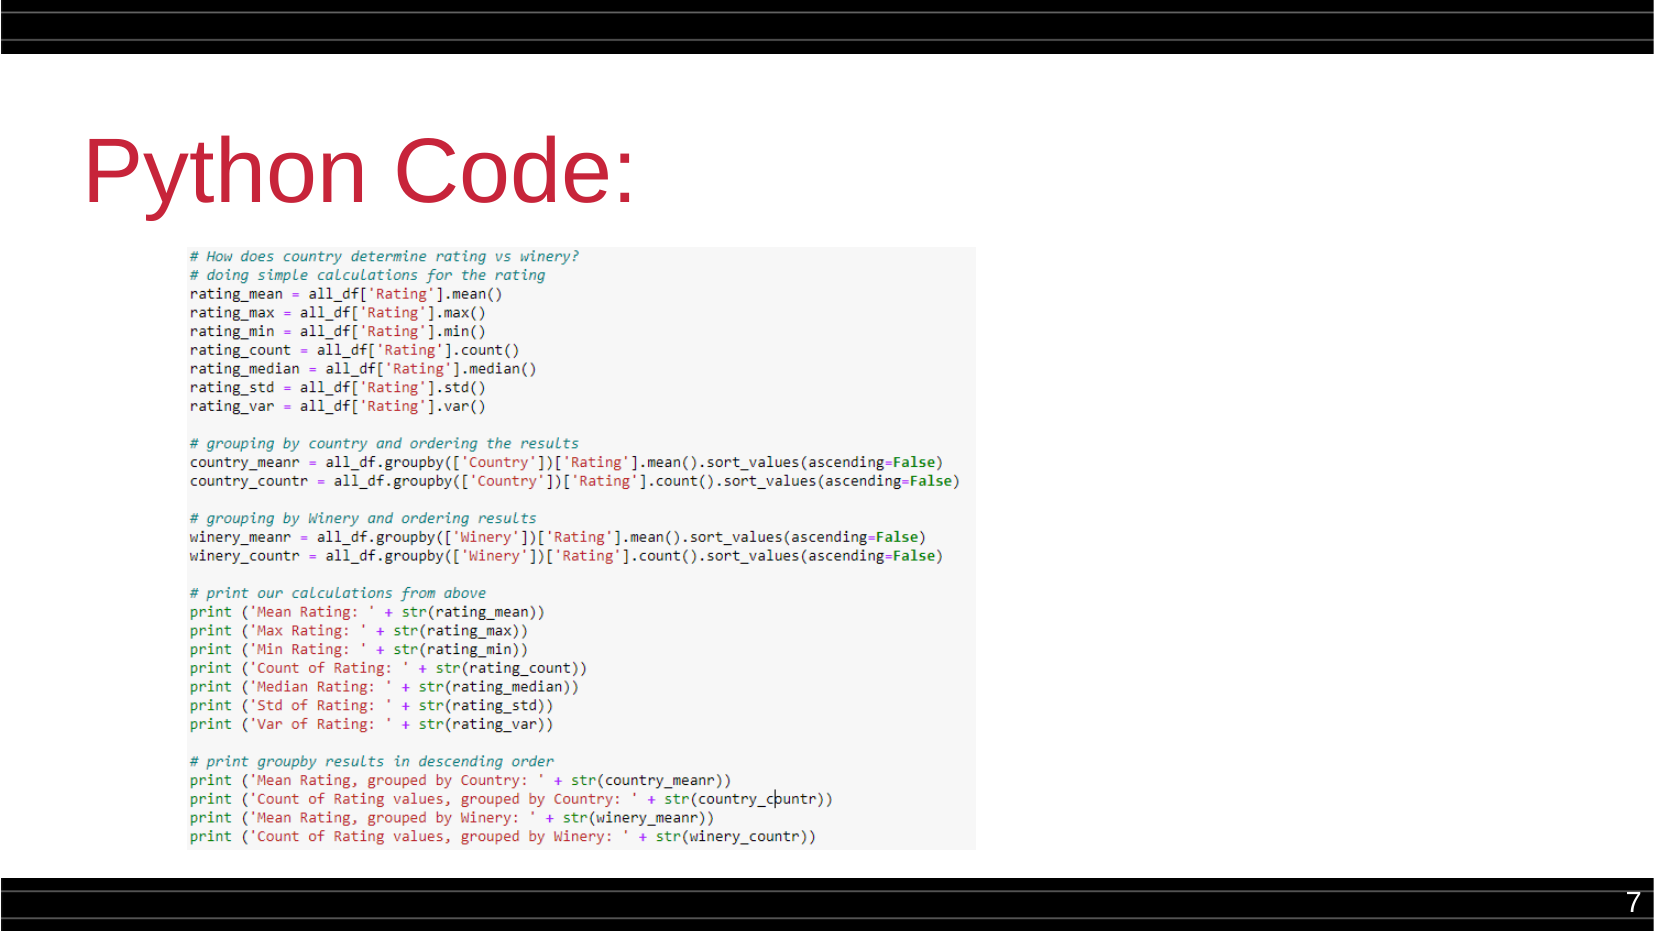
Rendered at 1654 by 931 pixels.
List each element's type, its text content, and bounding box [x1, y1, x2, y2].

title Python Code: [82, 92, 1571, 249]
picture [1, 0, 1654, 54]
picture [1, 878, 1654, 931]
picture [187, 247, 976, 850]
